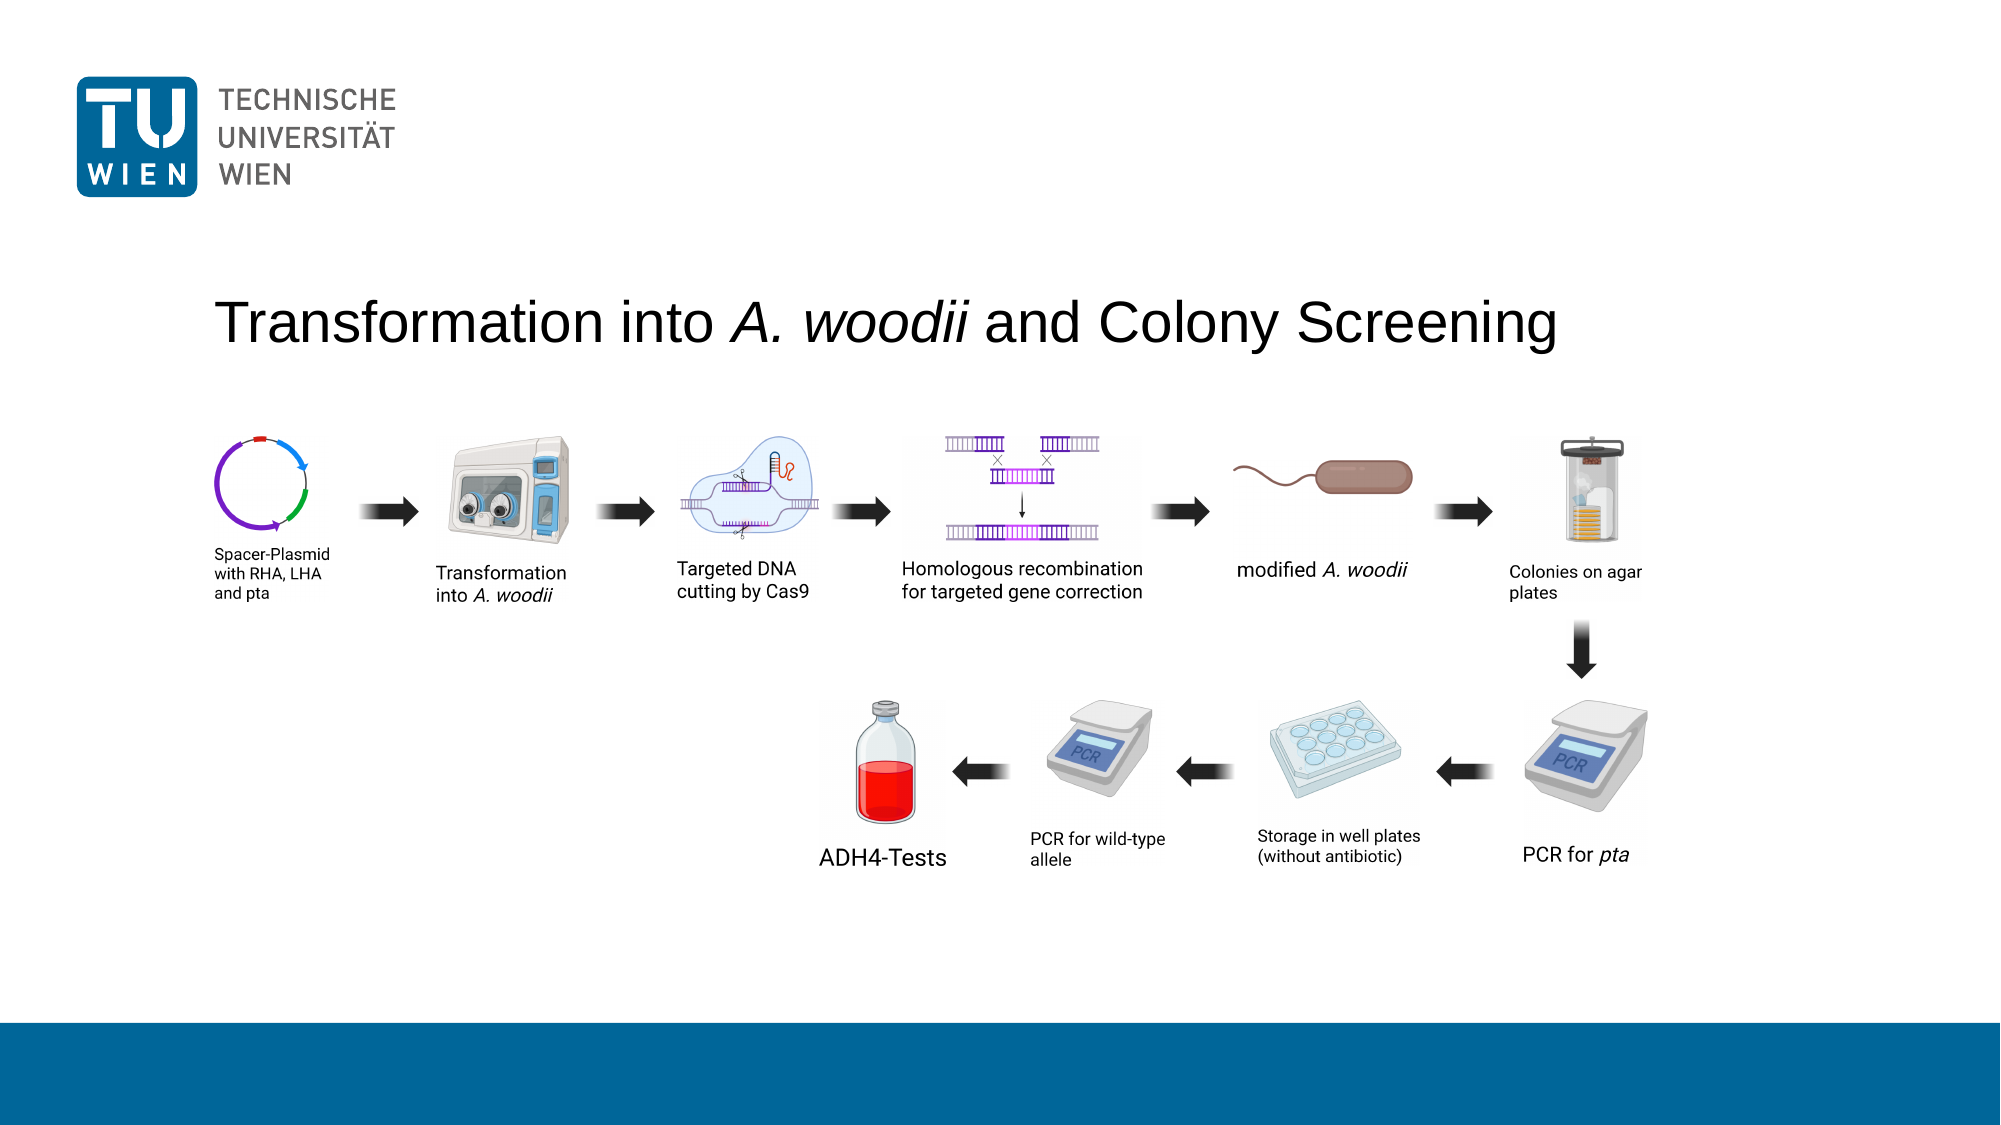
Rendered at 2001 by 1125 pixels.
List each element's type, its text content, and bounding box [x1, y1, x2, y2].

picture [1524, 700, 1648, 866]
picture [595, 496, 655, 527]
picture [952, 756, 1011, 787]
picture [902, 436, 1142, 602]
picture [436, 436, 569, 602]
picture [677, 436, 819, 602]
picture [1433, 496, 1493, 527]
picture [1176, 756, 1235, 787]
picture [1258, 700, 1420, 866]
picture [214, 436, 329, 602]
picture [1566, 619, 1597, 679]
picture [831, 496, 891, 527]
picture [358, 496, 419, 527]
picture [1436, 756, 1495, 787]
picture [1031, 700, 1165, 866]
title Transformation into A. woodii and Colony Screening [214, 254, 1922, 391]
picture [819, 700, 946, 866]
picture [1233, 460, 1413, 577]
picture [1150, 496, 1210, 527]
picture [1510, 436, 1642, 602]
